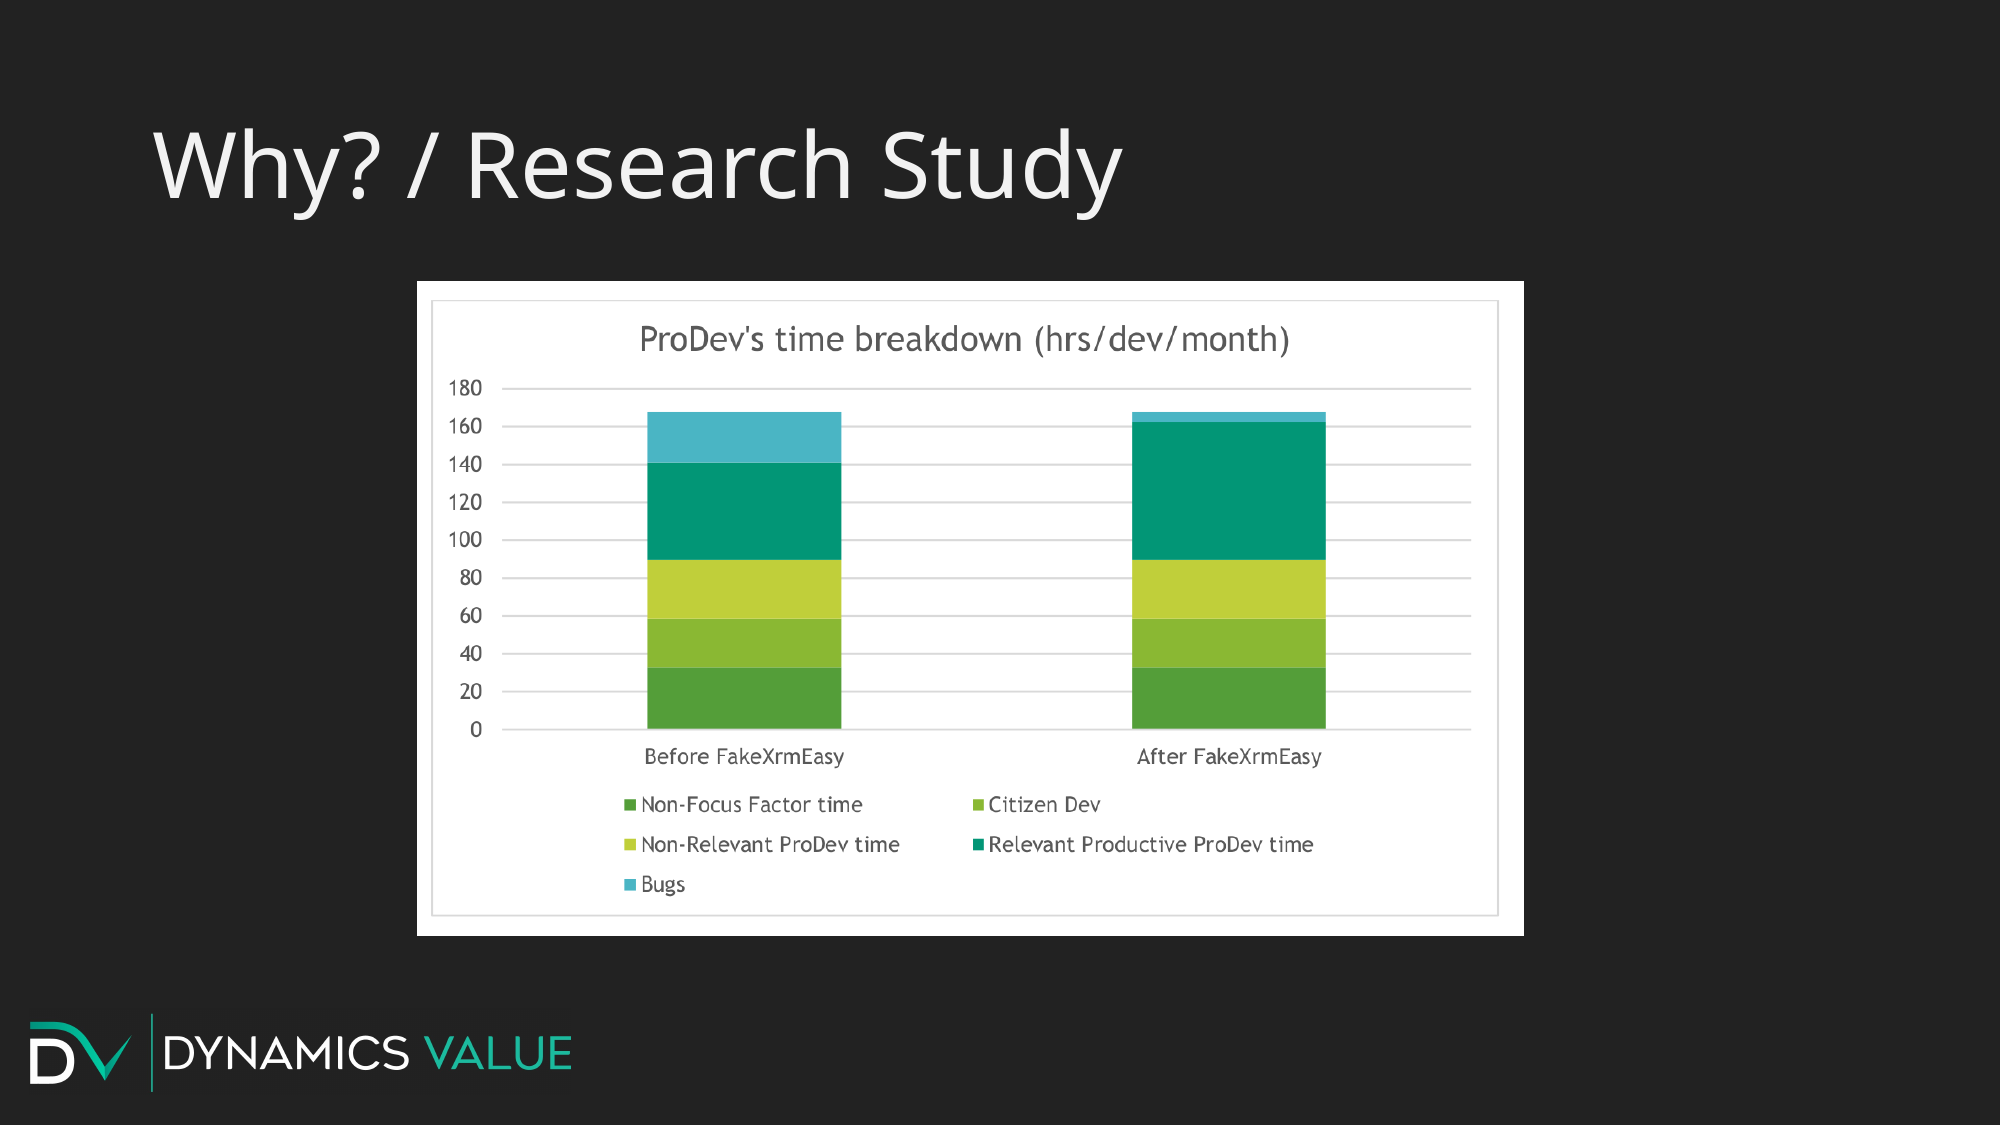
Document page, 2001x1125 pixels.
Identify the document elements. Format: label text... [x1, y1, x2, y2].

picture [29, 1008, 571, 1095]
text_box Why? / Research Study [137, 59, 1863, 277]
picture [417, 281, 1524, 936]
